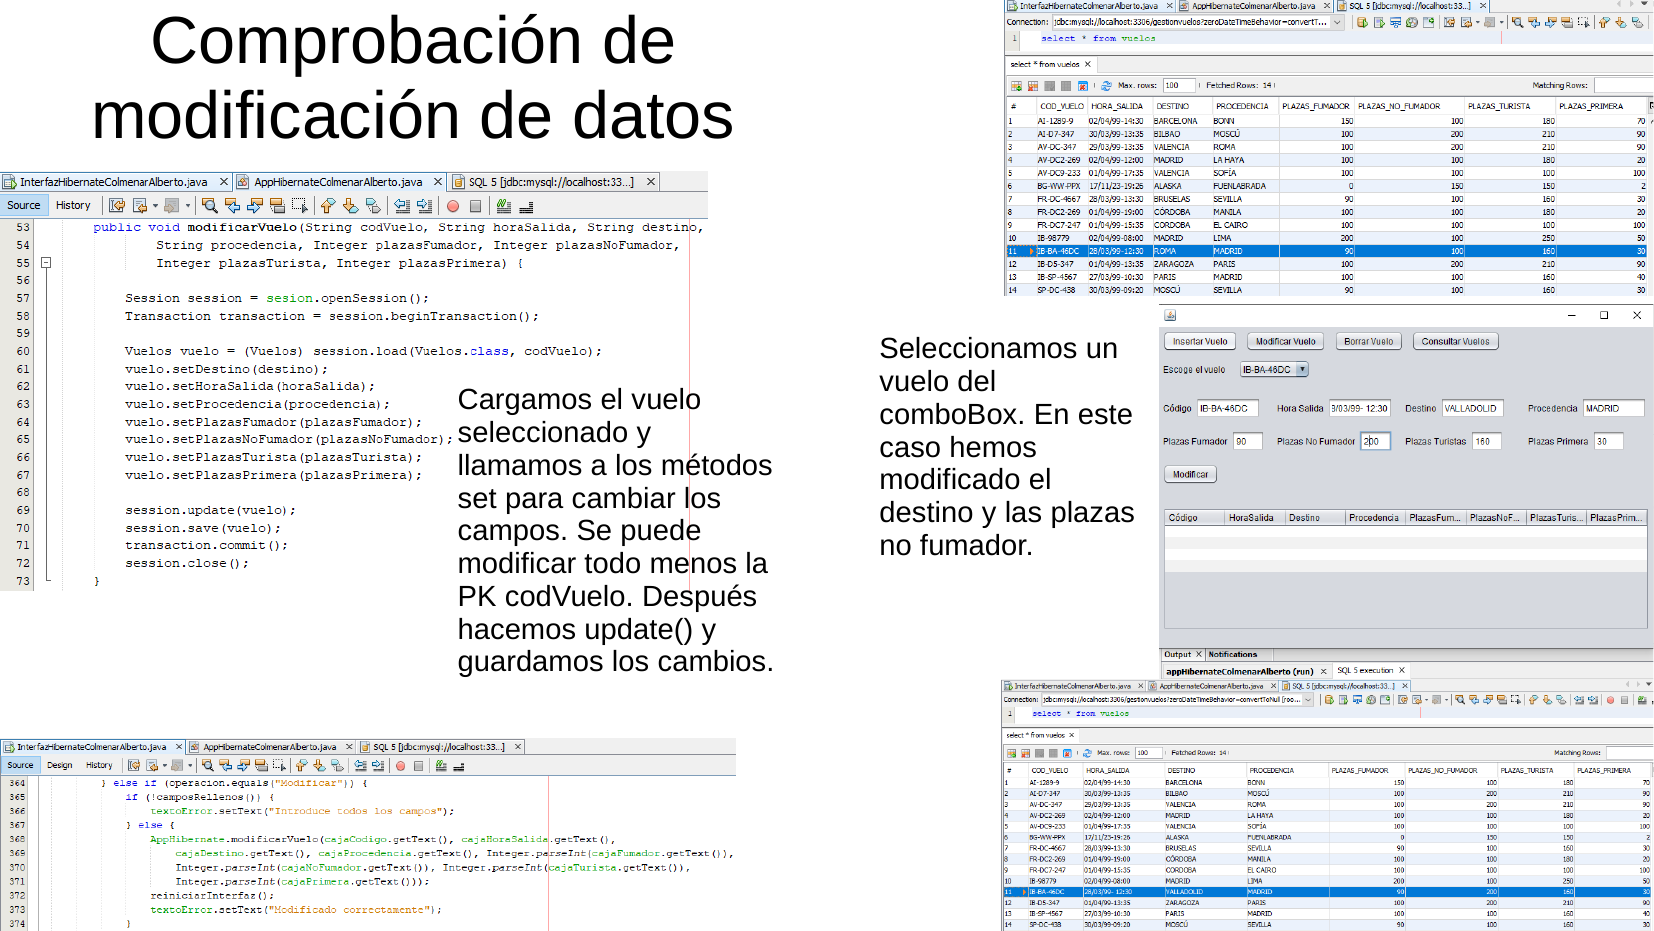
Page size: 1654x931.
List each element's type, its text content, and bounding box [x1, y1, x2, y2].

picture [1001, 304, 1654, 931]
title Comprobación de modificación de datos [0, 0, 827, 156]
picture [0, 171, 708, 591]
picture [1004, 0, 1654, 296]
picture [0, 738, 736, 931]
text_box Seleccionamos un vuelo del comboBox. En este caso hemos modificado el destino y las plazas no fumador. [864, 324, 1160, 570]
text_box Cargamos el vuelo seleccionado y llamamos a los métodos set para cambiar los campos. Se puede modificar todo menos la PK codVuelo. Después hacemos update() y guardamos los cambios. [442, 375, 798, 686]
